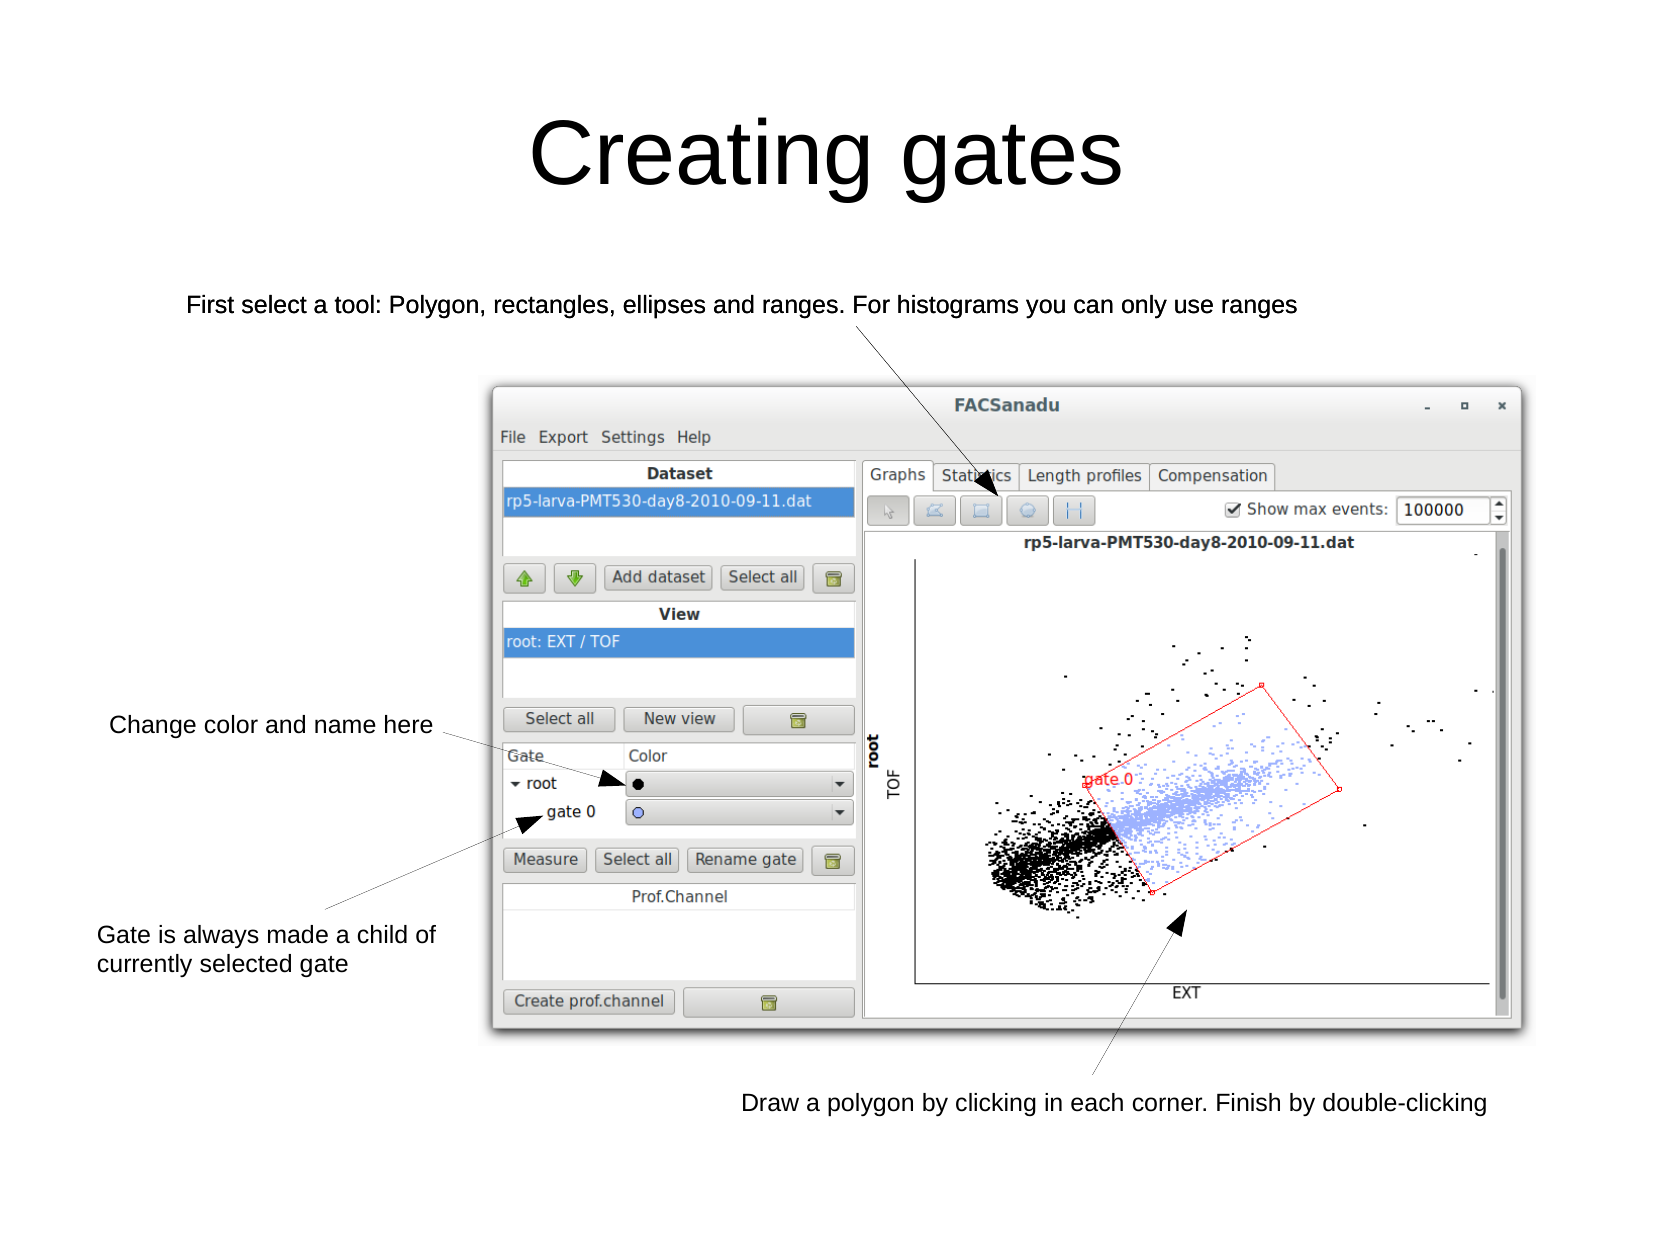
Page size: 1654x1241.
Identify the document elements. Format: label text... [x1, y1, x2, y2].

text_box Draw a polygon by clicking in each corner. Finish by double-clicking [726, 1080, 1505, 1124]
text_box First select a tool: Polygon, rectangles, ellipses and ranges. For histograms you can only use ranges [171, 283, 1316, 327]
text_box Change color and name here [94, 702, 450, 746]
text_box Gate is always made a child of currently selected gate [82, 913, 453, 985]
title Creating gates [82, 49, 1571, 257]
picture [478, 375, 1536, 1046]
